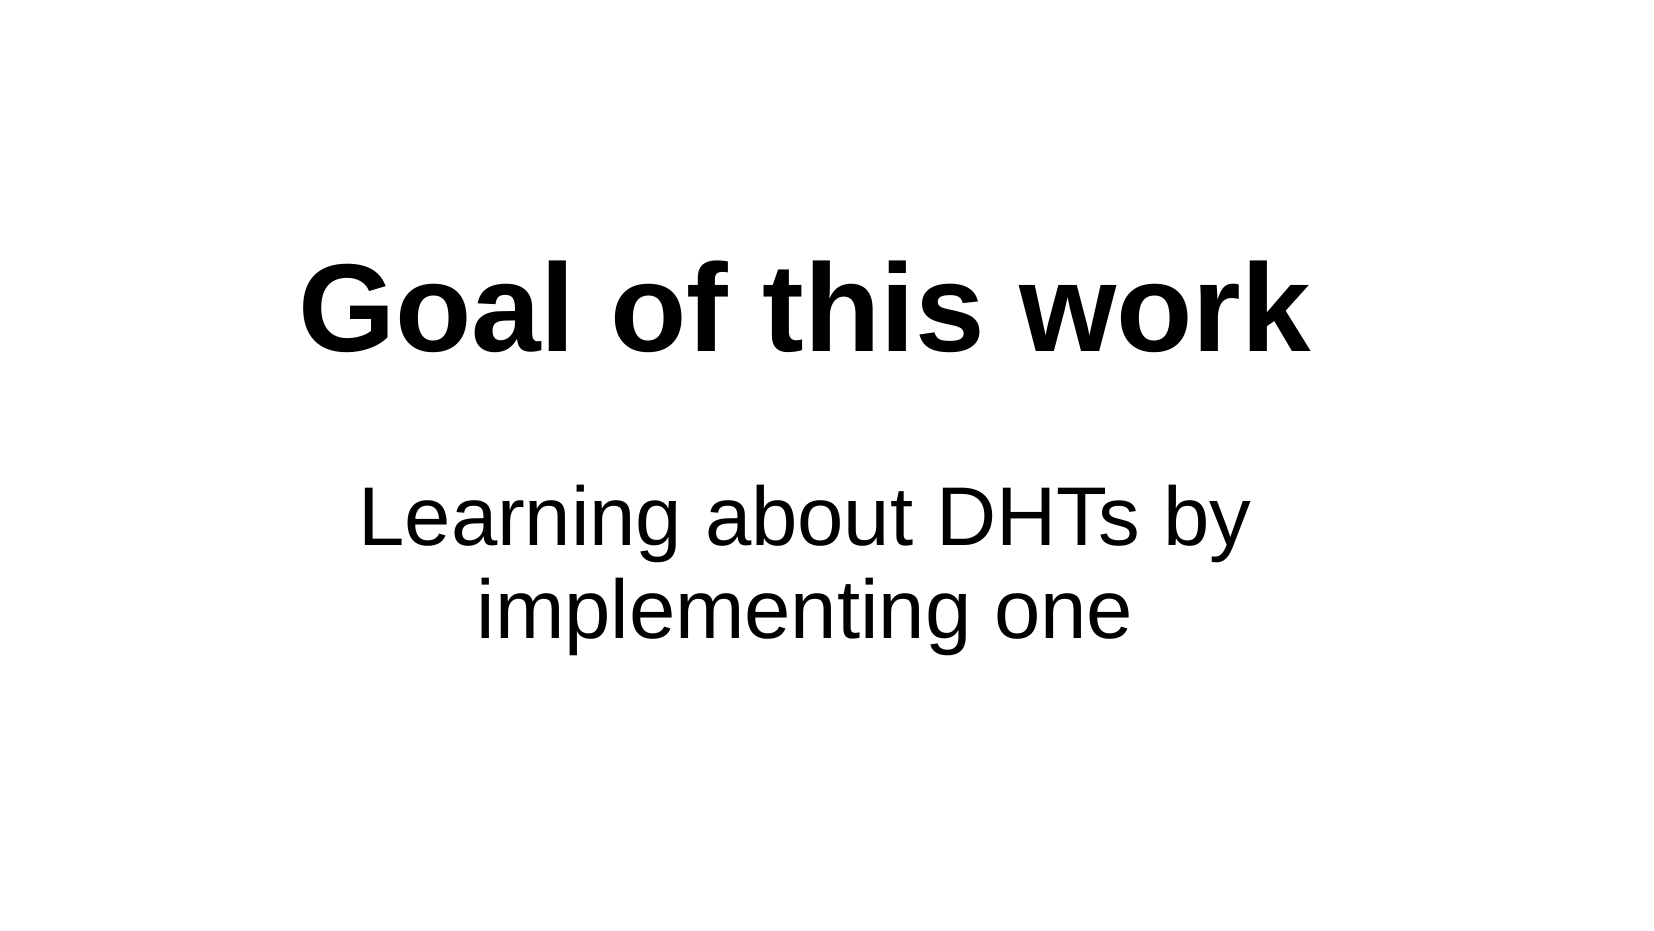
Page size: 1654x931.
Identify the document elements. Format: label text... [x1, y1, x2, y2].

text_box Goal of this work Learning about DHTs by implementing one [283, 230, 1394, 664]
